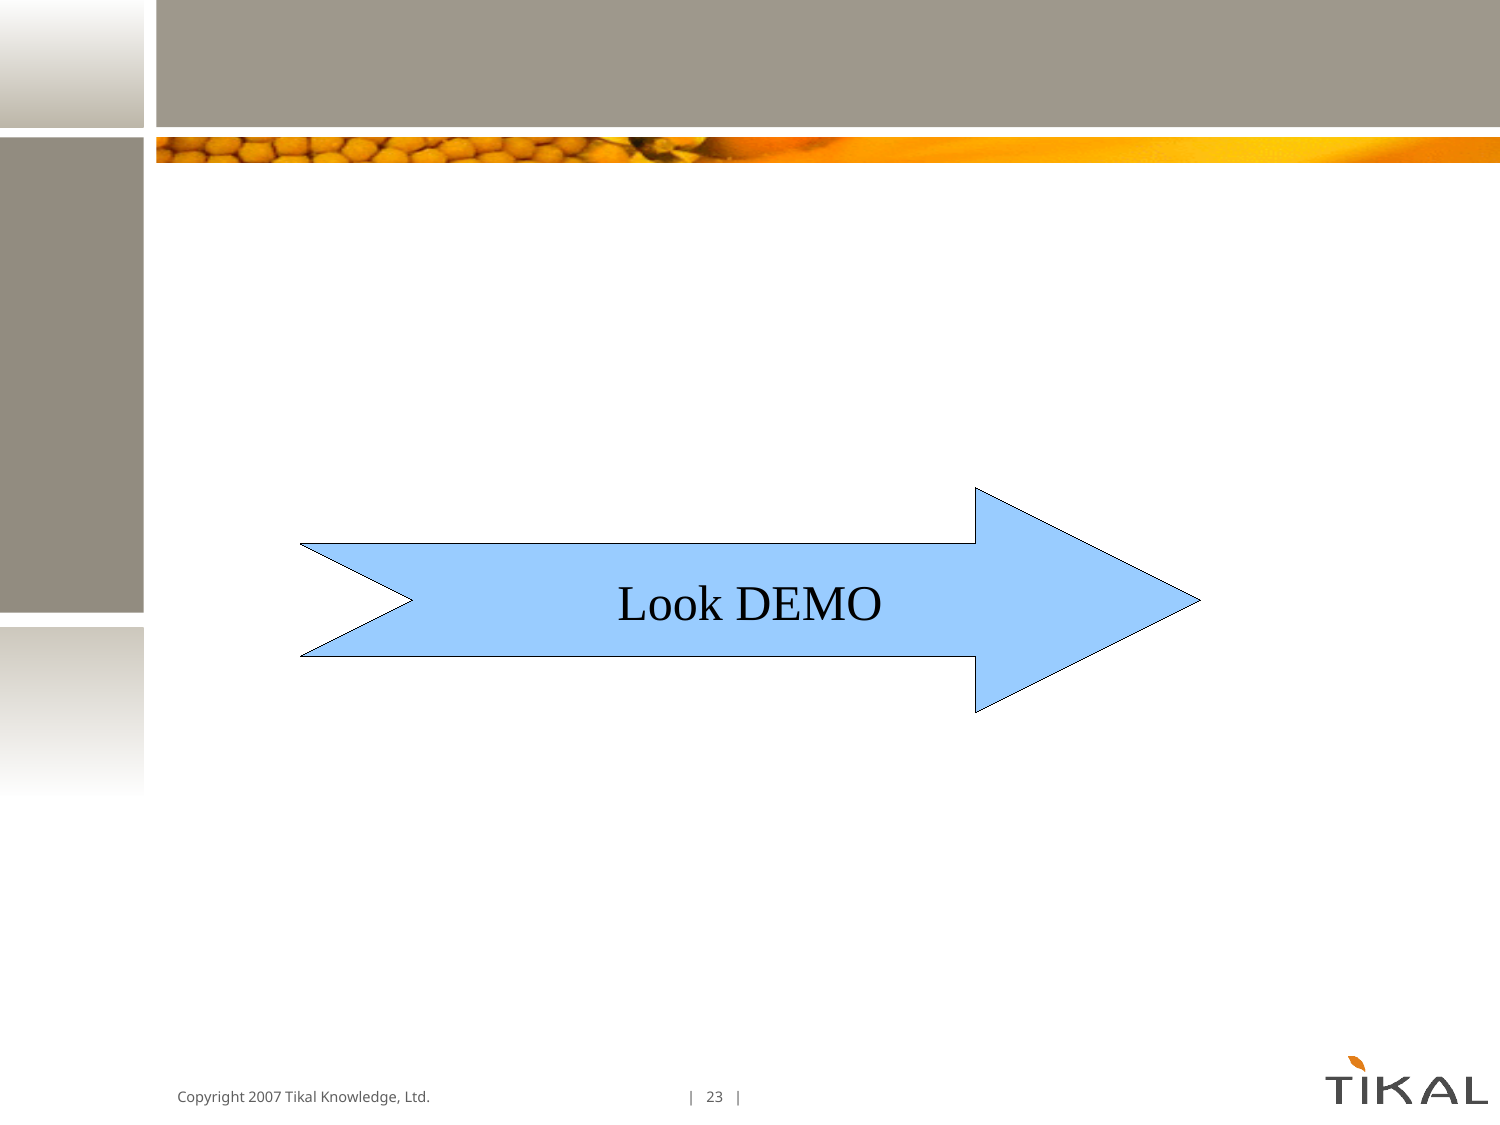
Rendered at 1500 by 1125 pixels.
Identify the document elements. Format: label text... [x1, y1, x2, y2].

text_box Look DEMO [300, 487, 1201, 713]
picture [1312, 1034, 1500, 1125]
picture [156, 137, 1500, 163]
